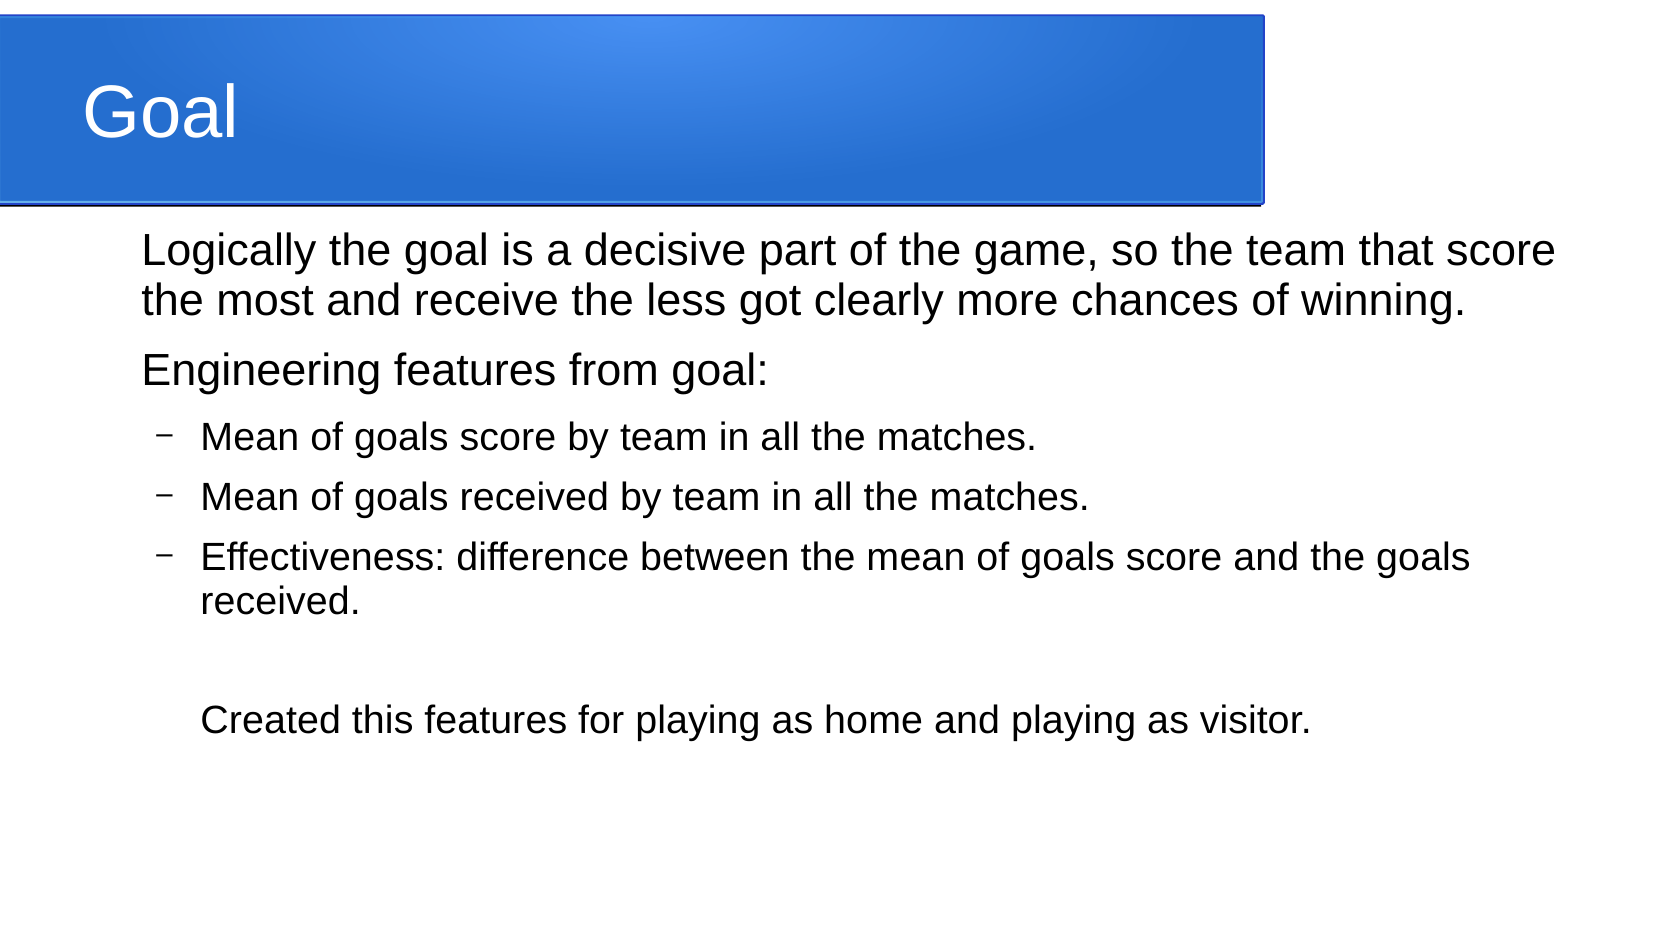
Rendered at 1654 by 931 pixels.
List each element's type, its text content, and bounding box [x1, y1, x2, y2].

title Goal [82, 35, 1235, 189]
list Logically the goal is a decisive part of the game, so the team that score the most and receive the less got clearly more chances of winning. Engineering features from goal: Mean of goals score by team in all the matches. Mean of goals received by team in all the matches. Effectiveness: difference between the mean of goals score and the goals received. Created this features for playing as home and playing as visitor. [82, 224, 1571, 764]
